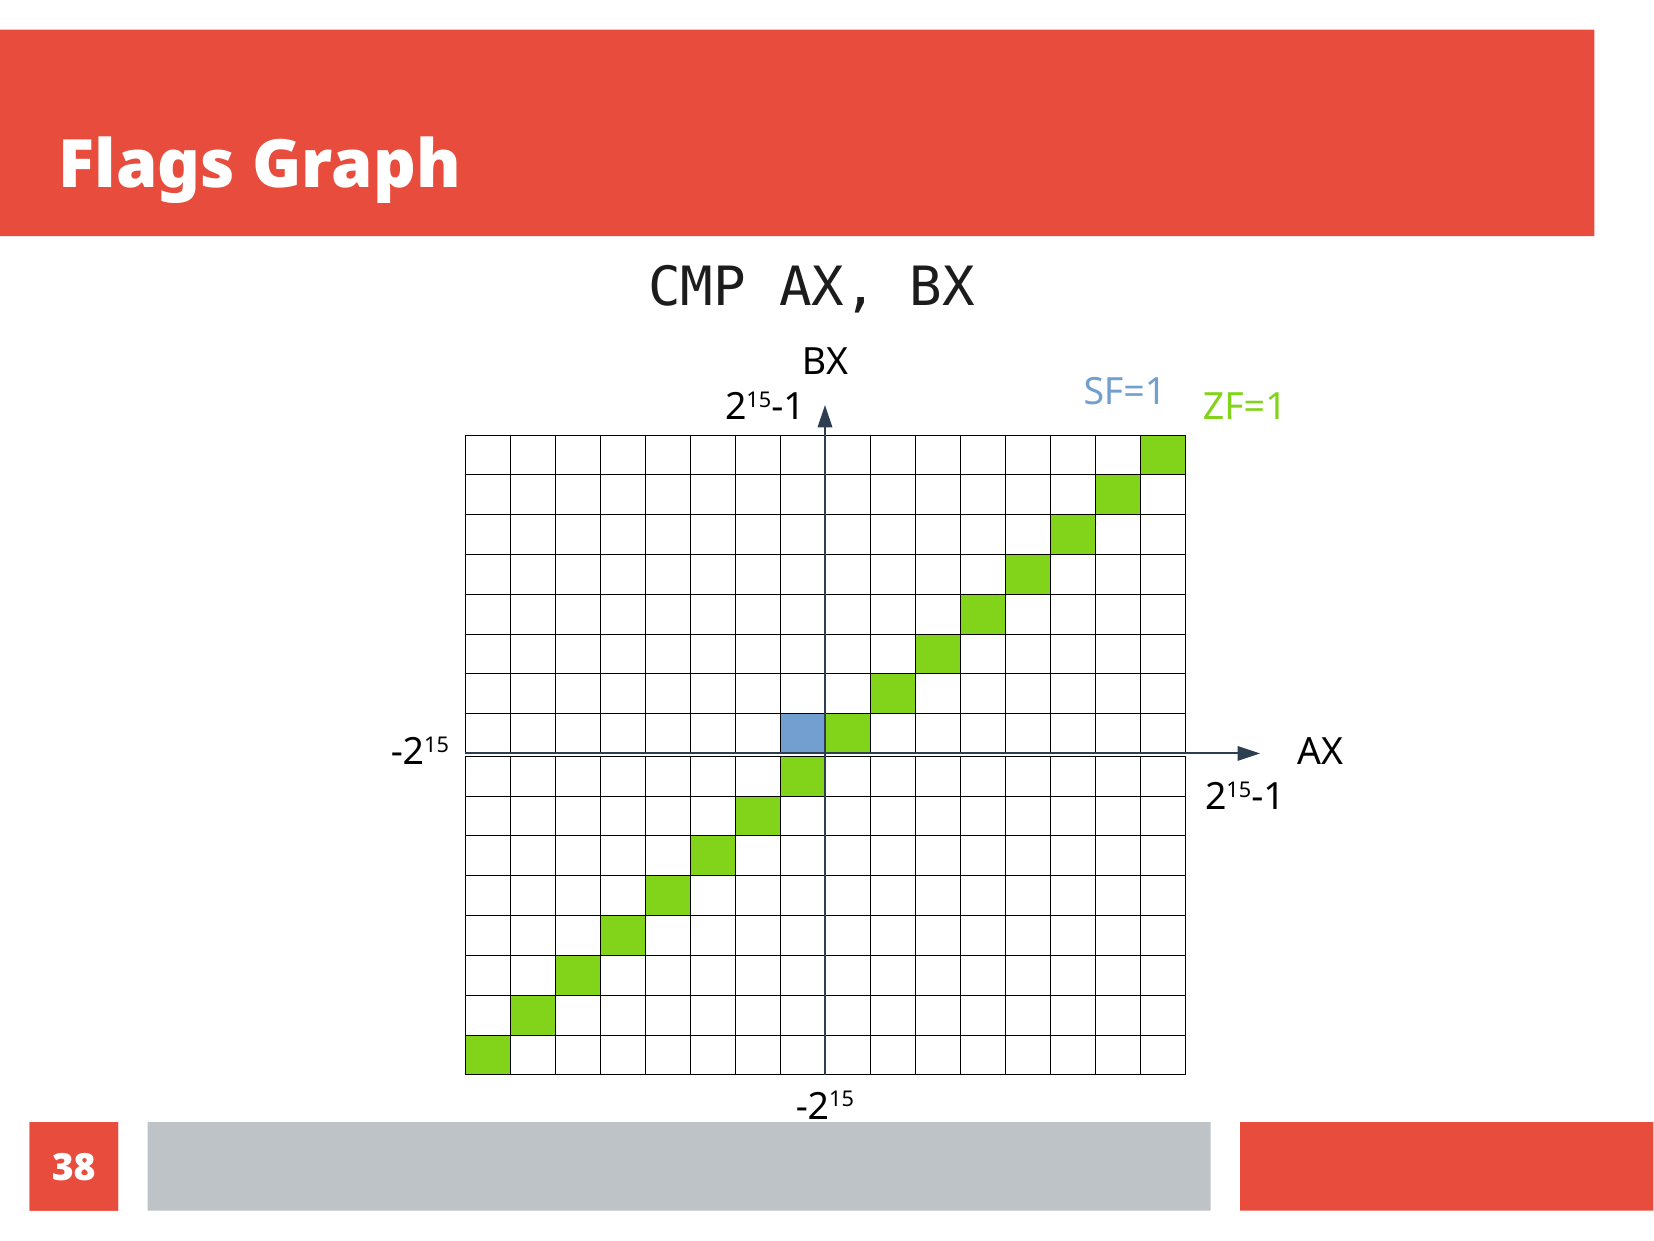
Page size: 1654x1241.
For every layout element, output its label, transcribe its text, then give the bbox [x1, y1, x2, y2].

text_box SF=1 [1080, 360, 1171, 421]
text_box [780, 713, 824, 752]
text_box 215-1 [1200, 765, 1291, 826]
list CMP AX, BX [59, 255, 1565, 351]
title Flags Graph [59, 59, 1595, 207]
text_box -215 [780, 1074, 871, 1135]
text_box -215 [375, 720, 466, 781]
text_box ZF=1 [1200, 375, 1291, 436]
text_box BX [780, 330, 871, 391]
text_box [826, 435, 1186, 752]
text_box [465, 756, 824, 1075]
text_box AX [1275, 720, 1366, 781]
text_box 215-1 [720, 375, 811, 436]
